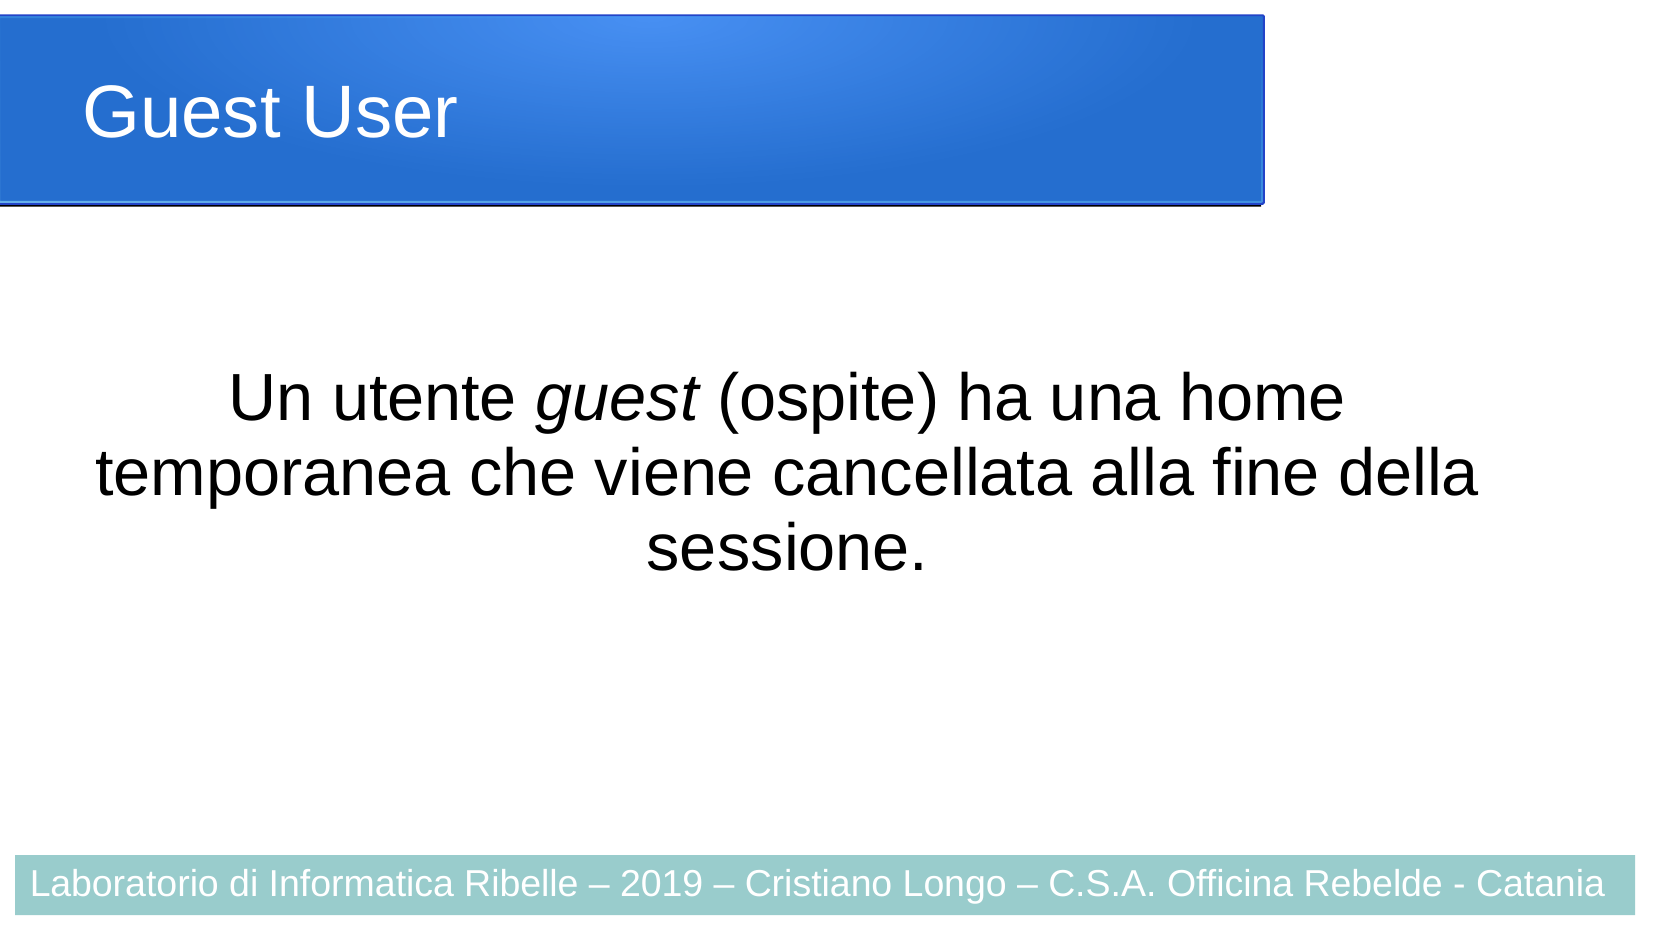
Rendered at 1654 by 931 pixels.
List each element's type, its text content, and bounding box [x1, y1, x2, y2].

title Guest User [82, 35, 1235, 189]
text_box Laboratorio di Informatica Ribelle – 2019 – Cristiano Longo – C.S.A. Officina Rebelde - Catania [15, 855, 1636, 916]
subtitle Un utente guest (ospite) ha una home temporanea che viene cancellata alla fine della sessione. [60, 360, 1516, 585]
